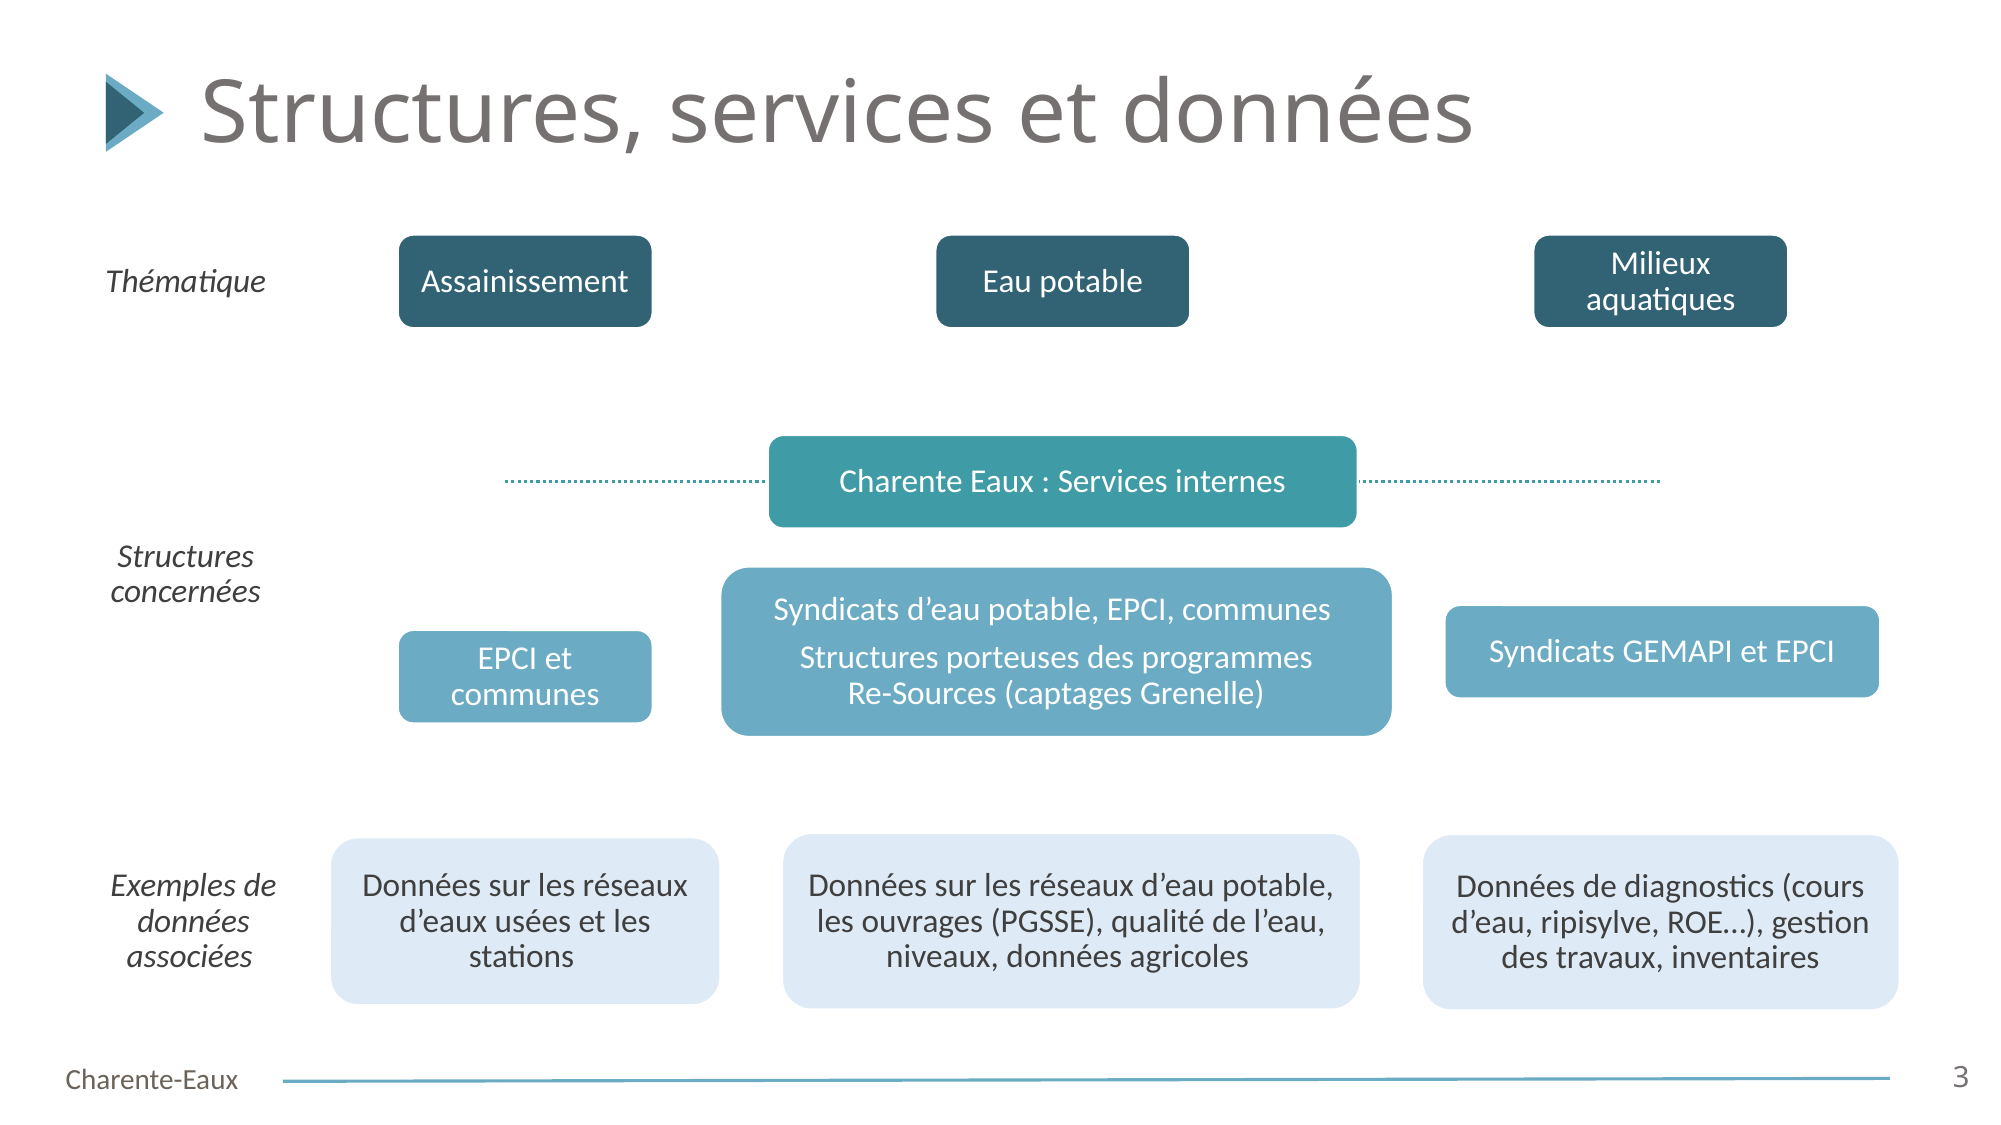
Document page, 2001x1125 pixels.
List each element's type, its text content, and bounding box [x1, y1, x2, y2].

text_box Eau potable [941, 239, 1184, 324]
text_box Charente Eaux : Services internes [782, 439, 1344, 524]
text_box Assainissement [403, 239, 647, 324]
text_box [1533, 234, 1789, 329]
text_box Données de diagnostics (cours d’eau, ripisylve, ROE…), gestion des travaux, inventaires [1433, 842, 1888, 1002]
text_box [935, 234, 1191, 329]
text_box [1421, 834, 1900, 1011]
text_box Milieux aquatiques [1539, 239, 1782, 324]
text_box [329, 837, 721, 1006]
text_box [397, 629, 653, 724]
text_box [782, 833, 1361, 1010]
text_box Syndicats d’eau potable, EPCI, communes Structures porteuses des programmes Re-Sources (captages Grenelle) [736, 574, 1377, 729]
text_box [1444, 604, 1881, 699]
text_box [720, 566, 1393, 737]
text_box Syndicats GEMAPI et EPCI [1455, 609, 1870, 694]
text_box Données sur les réseaux d’eau potable, les ouvrages (PGSSE), qualité de l’eau, niveaux, données agricoles [796, 841, 1347, 1001]
text_box [397, 234, 653, 329]
text_box Thématique [64, 239, 308, 324]
text_box Données sur les réseaux d’eaux usées et les stations [339, 845, 711, 997]
text_box EPCI et communes [403, 634, 647, 719]
text_box Structures concernées [64, 532, 308, 617]
title Structures, services et données [185, 59, 1863, 170]
text_box Exemples de données associées [64, 850, 323, 992]
text_box [767, 435, 1358, 529]
